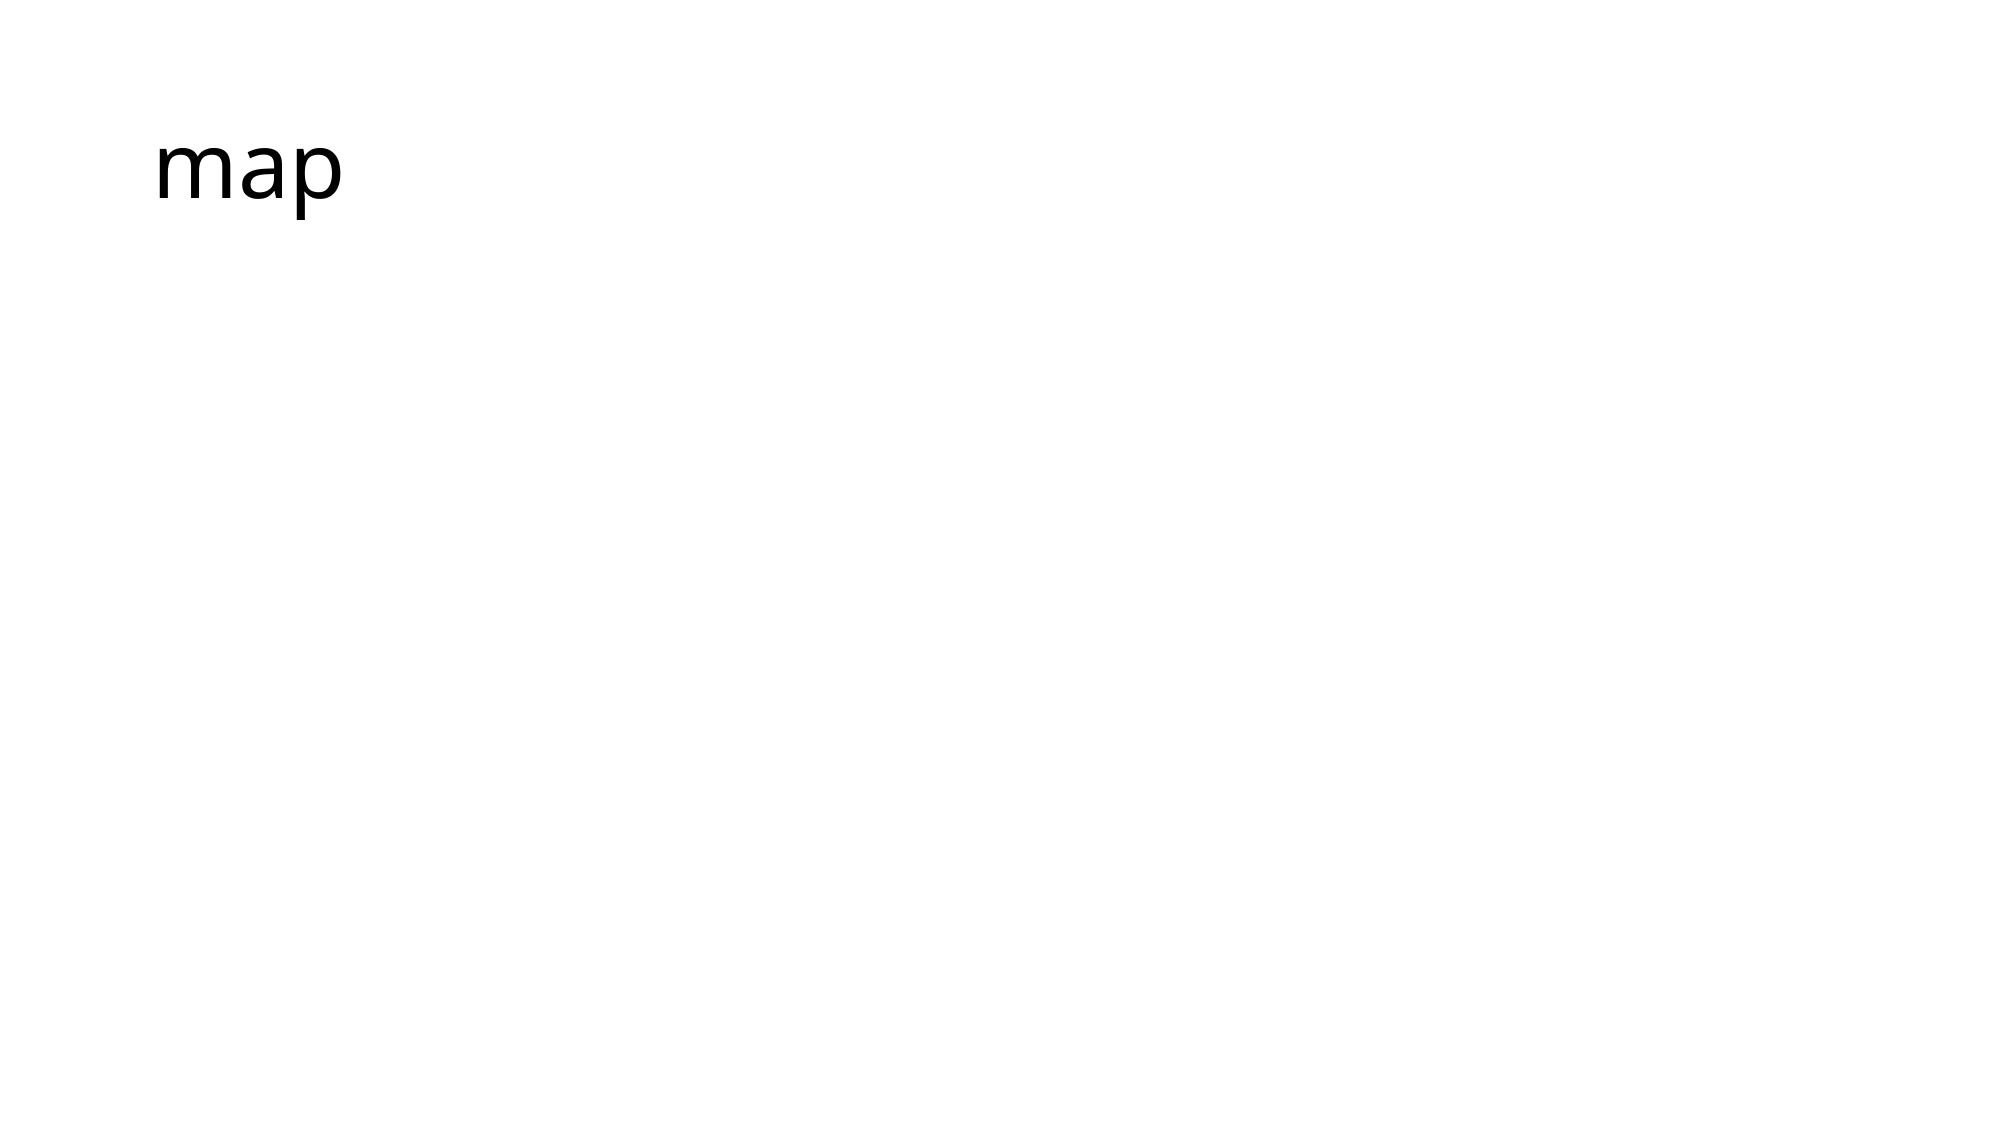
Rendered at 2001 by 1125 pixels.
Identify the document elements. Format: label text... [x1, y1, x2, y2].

title map [137, 59, 1863, 278]
